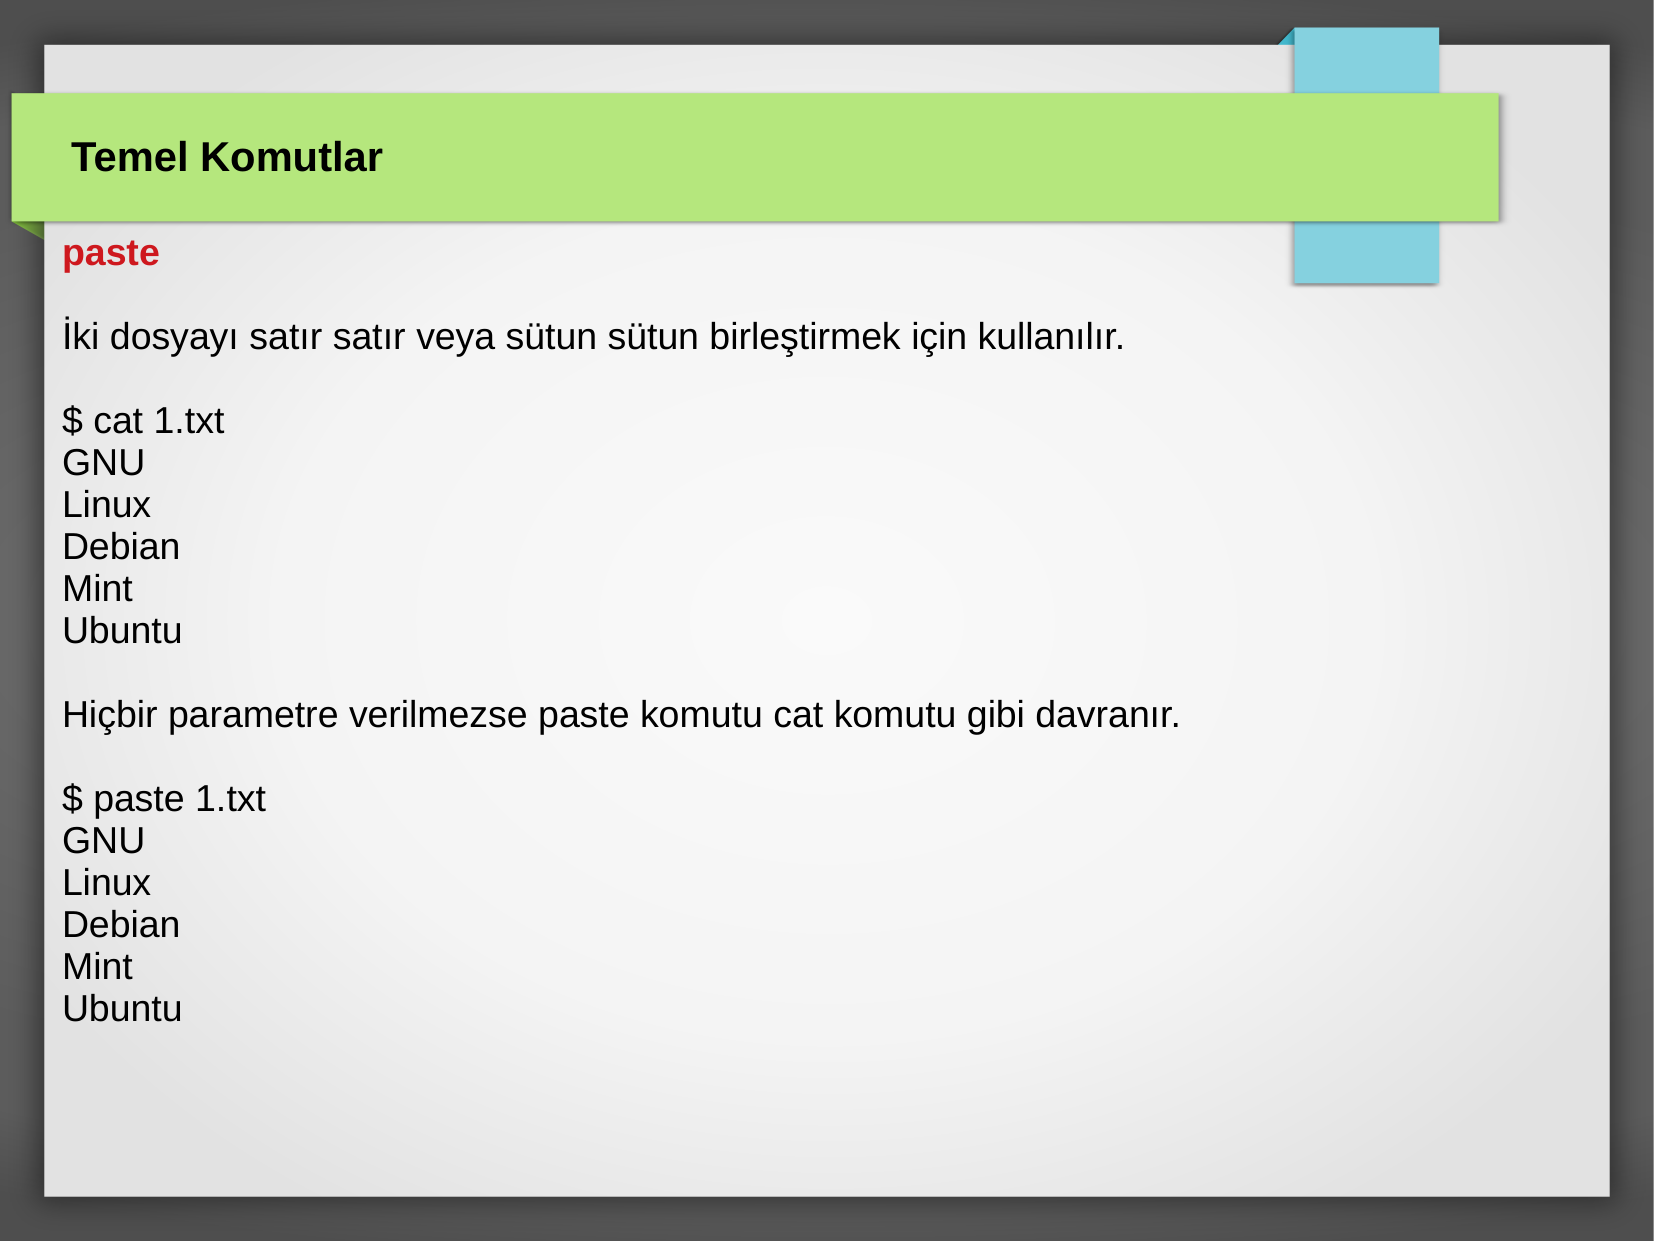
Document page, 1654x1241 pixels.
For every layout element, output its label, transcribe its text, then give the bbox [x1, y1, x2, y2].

picture [0, 0, 1654, 1241]
text_box paste İki dosyayı satır satır veya sütun sütun birleştirmek için kullanılır. $ cat 1.txt GNU Linux Debian Mint Ubuntu Hiçbir parametre verilmezse paste komutu cat komutu gibi davranır. $ paste 1.txt GNU Linux Debian Mint Ubuntu [47, 224, 1335, 1205]
text_box Temel Komutlar [56, 126, 426, 207]
